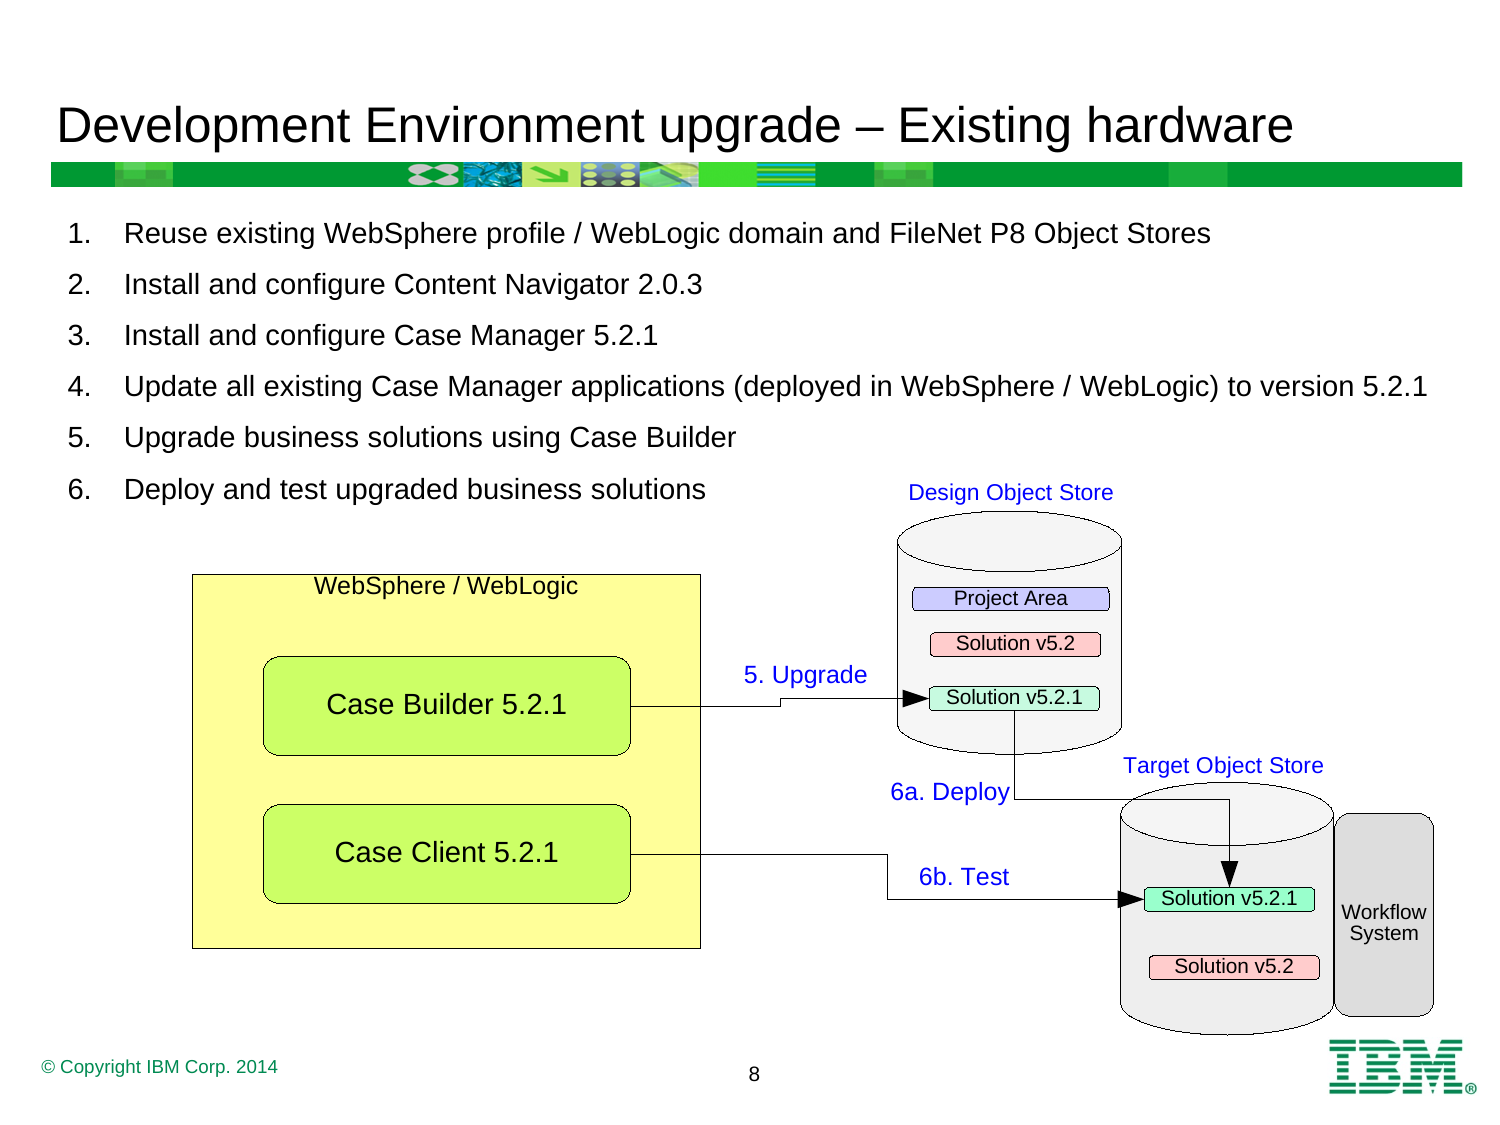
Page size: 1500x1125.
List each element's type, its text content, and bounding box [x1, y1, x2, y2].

text_box [1120, 817, 1334, 1036]
text_box Target Object Store [1123, 755, 1340, 782]
text_box Workflow System [1334, 813, 1434, 1017]
text_box 6b. Test [919, 864, 1011, 893]
text_box Case Client 5.2.1 [263, 804, 631, 904]
text_box Case Builder 5.2.1 [263, 656, 631, 756]
text_box 6a. Deploy [890, 780, 1011, 809]
text_box Solution v5.2 [930, 632, 1101, 657]
text_box [897, 544, 1122, 755]
title Development Environment upgrade – Existing hardware [41, 54, 1477, 189]
text_box Project Area [912, 587, 1110, 611]
text_box WebSphere / WebLogic [192, 574, 701, 949]
text_box Design Object Store [908, 481, 1115, 508]
list Reuse existing WebSphere profile / WebLogic domain and FileNet P8 Object Stores Install and configure Content Navigator 2.0.3 Install and configure Case Manager 5.2.1 Update all existing Case Manager applications (deployed in WebSphere / WebLogic) to version 5.2.1 Upgrade business solutions using Case Builder Deploy and test upgraded business solutions [52, 204, 1458, 513]
text_box [897, 699, 1014, 755]
text_box 5. Upgrade [743, 662, 869, 691]
text_box Solution v5.2.1 [1144, 887, 1315, 912]
text_box Solution v5.2.1 [929, 686, 1100, 711]
text_box Solution v5.2 [1149, 955, 1320, 980]
text_box [1120, 816, 1229, 898]
picture [1327, 1037, 1479, 1096]
